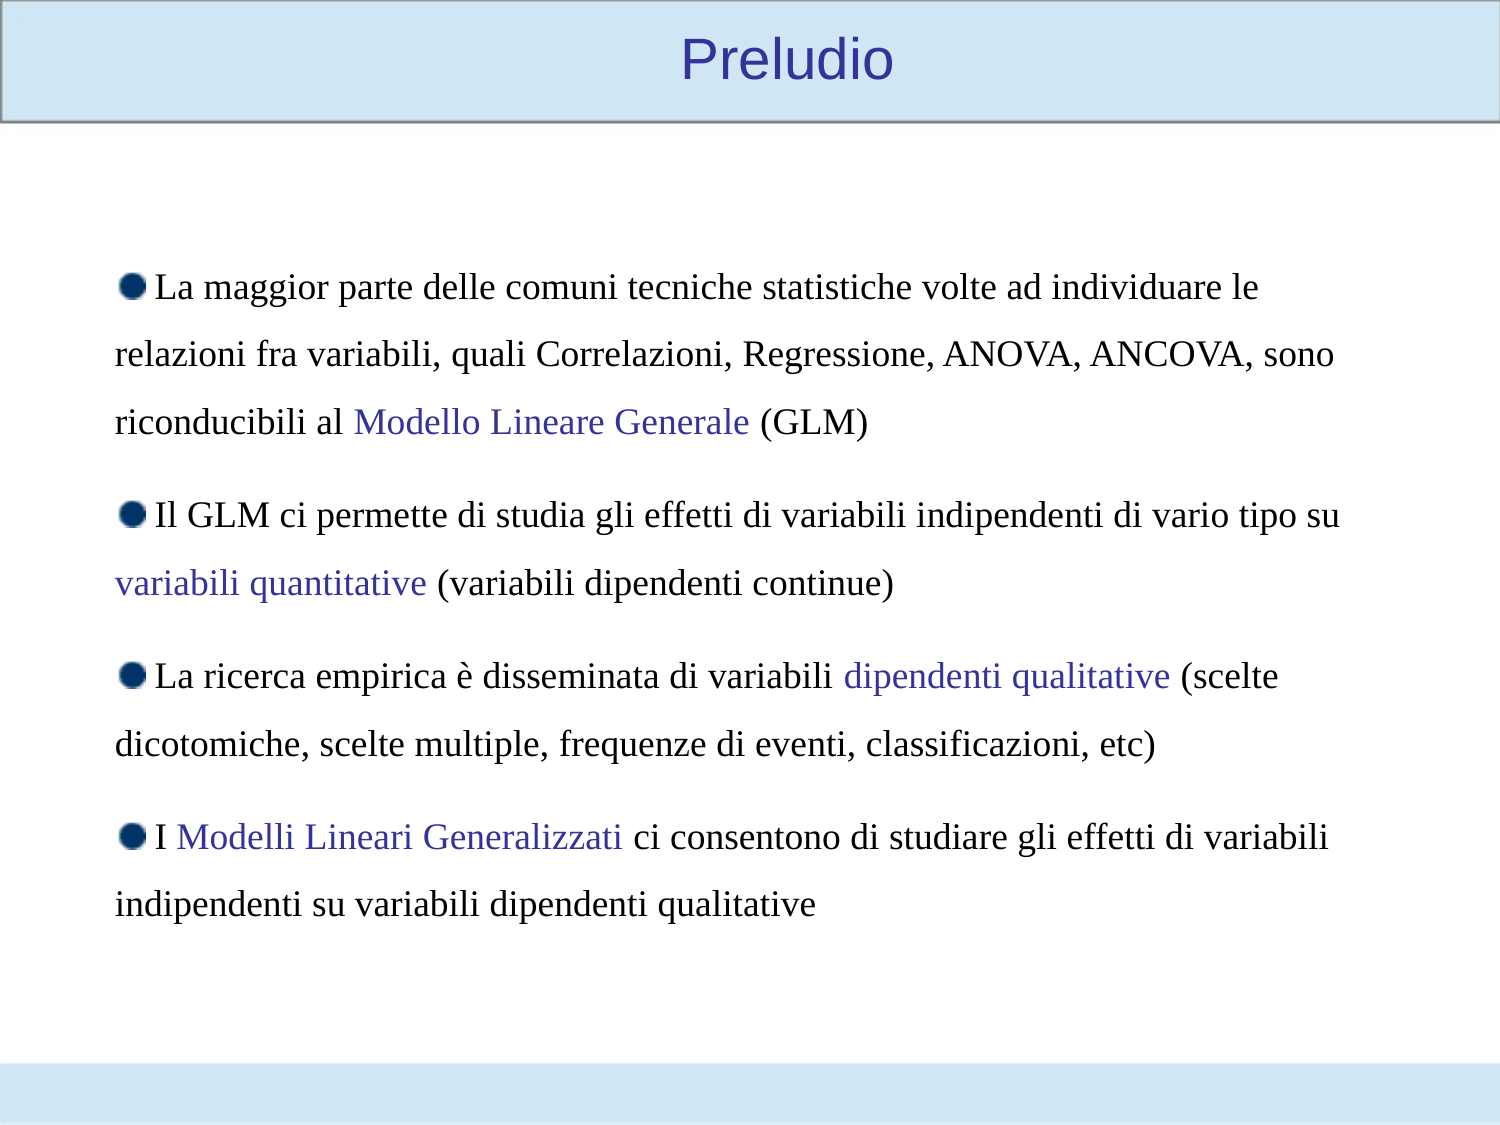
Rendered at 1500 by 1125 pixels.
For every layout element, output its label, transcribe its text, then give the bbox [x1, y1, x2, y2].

picture [0, 0, 1500, 1125]
title Preludio [113, 0, 1463, 158]
text_box La maggior parte delle comuni tecniche statistiche volte ad individuare le relazioni fra variabili, quali Correlazioni, Regressione, ANOVA, ANCOVA, sono riconducibili al Modello Lineare Generale (GLM) Il GLM ci permette di studia gli effetti di variabili indipendenti di vario tipo su variabili quantitative (variabili dipendenti continue) La ricerca empirica è disseminata di variabili dipendenti qualitative (scelte dicotomiche, scelte multiple, frequenze di eventi, classificazioni, etc) I Modelli Lineari Generalizzati ci consentono di studiare gli effetti di variabili indipendenti su variabili dipendenti qualitative [100, 231, 1388, 932]
